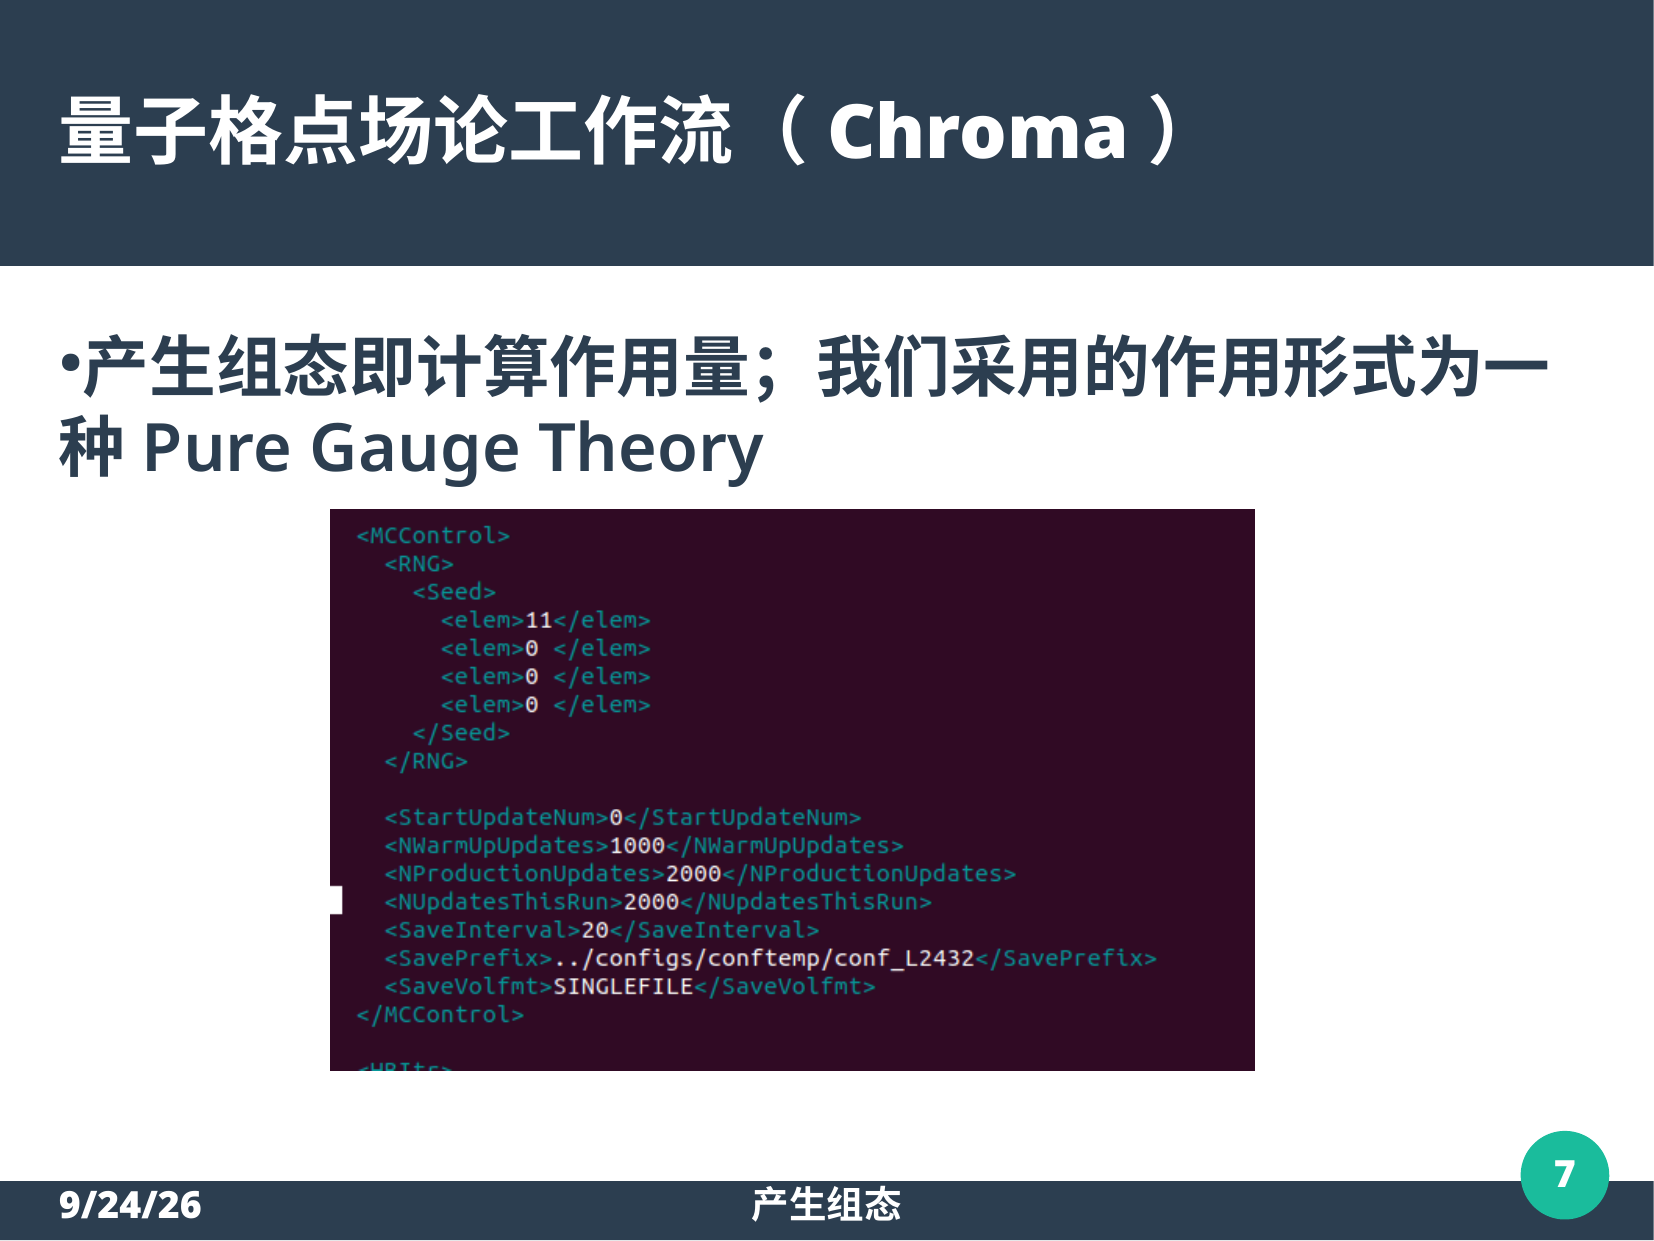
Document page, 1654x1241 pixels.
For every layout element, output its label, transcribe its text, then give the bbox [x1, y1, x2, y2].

text_box [59, 1181, 532, 1241]
text_box [1505, 1116, 1625, 1235]
list 产生组态即计算作用量；我们采用的作用形式为一种Pure Gauge Theory [59, 324, 1595, 1152]
picture [330, 510, 1255, 1071]
text_box 产生组态 [561, 1181, 1093, 1241]
title 量子格点场论工作流（Chroma） [59, 49, 1595, 207]
